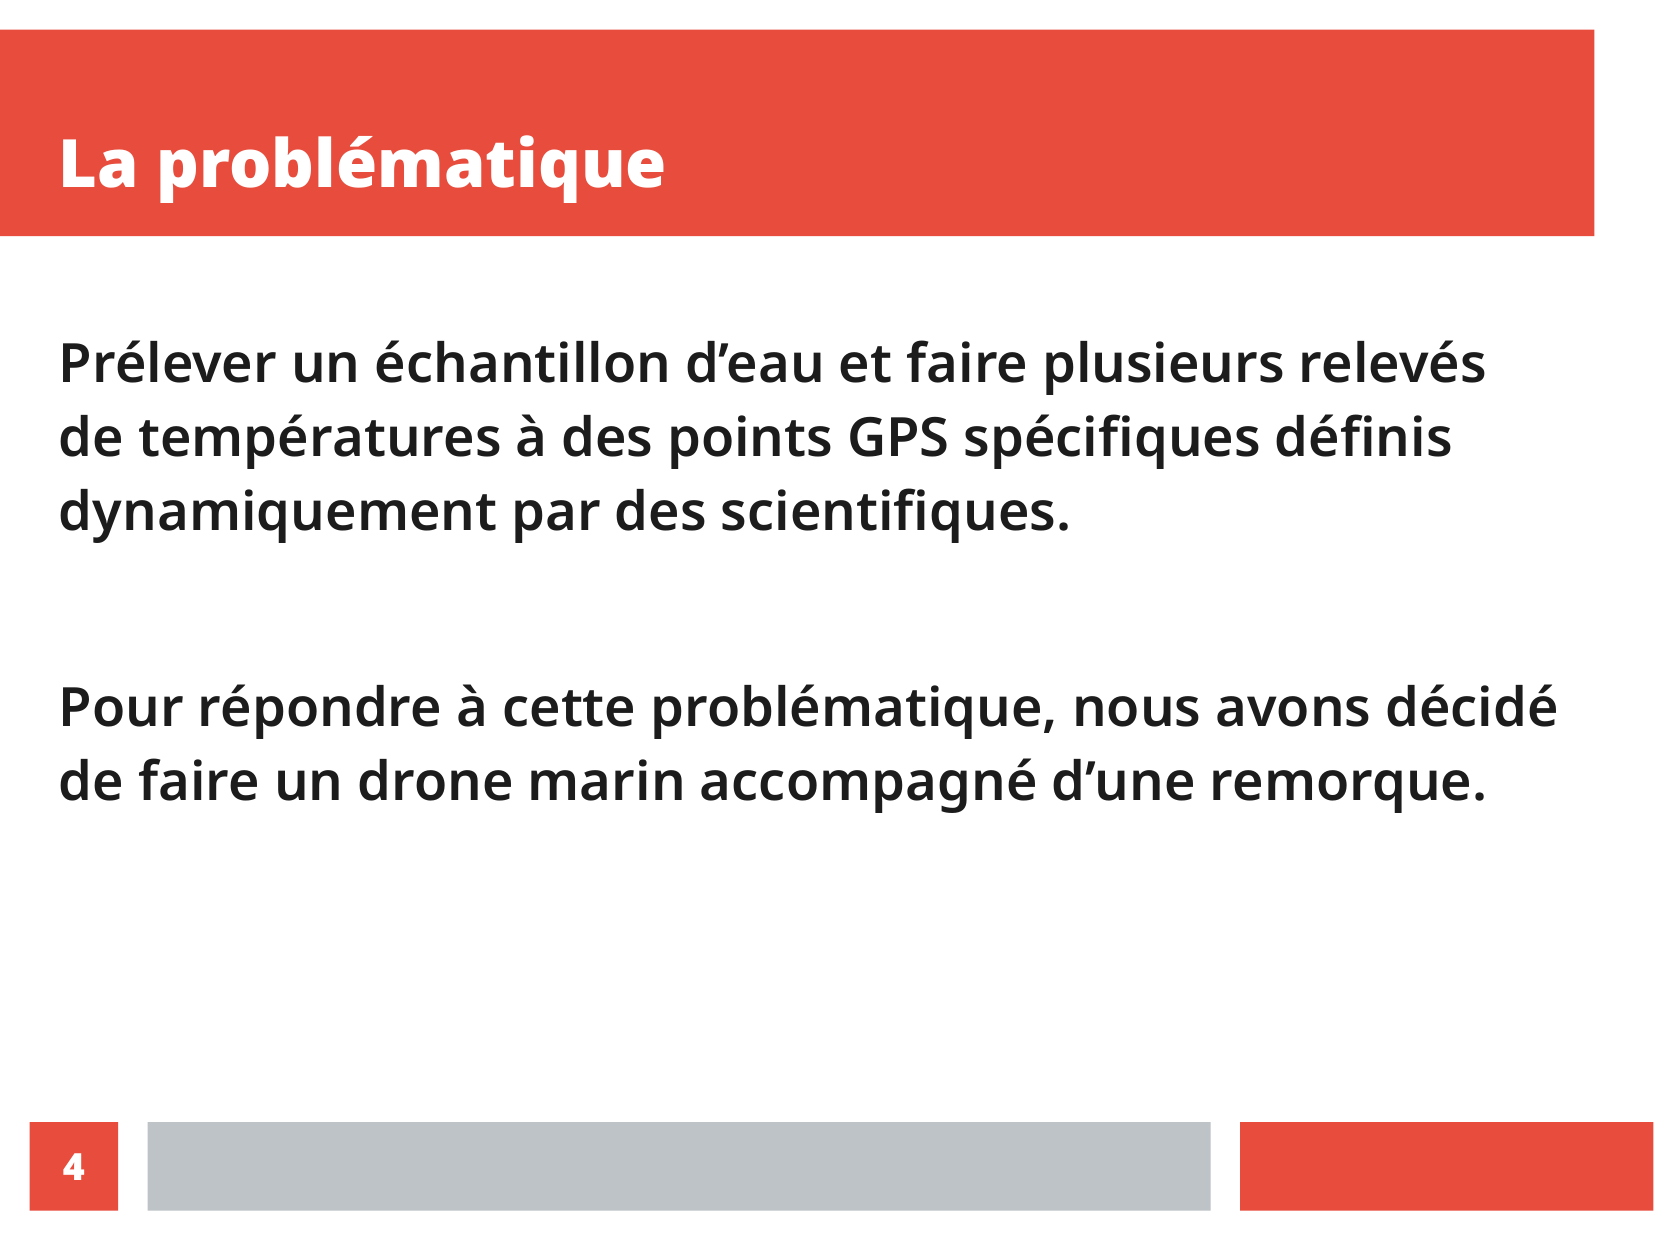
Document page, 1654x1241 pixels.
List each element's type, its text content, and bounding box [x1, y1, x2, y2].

list Prélever un échantillon d’eau et faire plusieurs relevés de températures à des points GPS spécifiques définis dynamiquement par des scientifiques. Pour répondre à cette problématique, nous avons décidé de faire un drone marin accompagné d’une remorque. [59, 324, 1565, 1093]
title La problématique [59, 59, 1595, 207]
